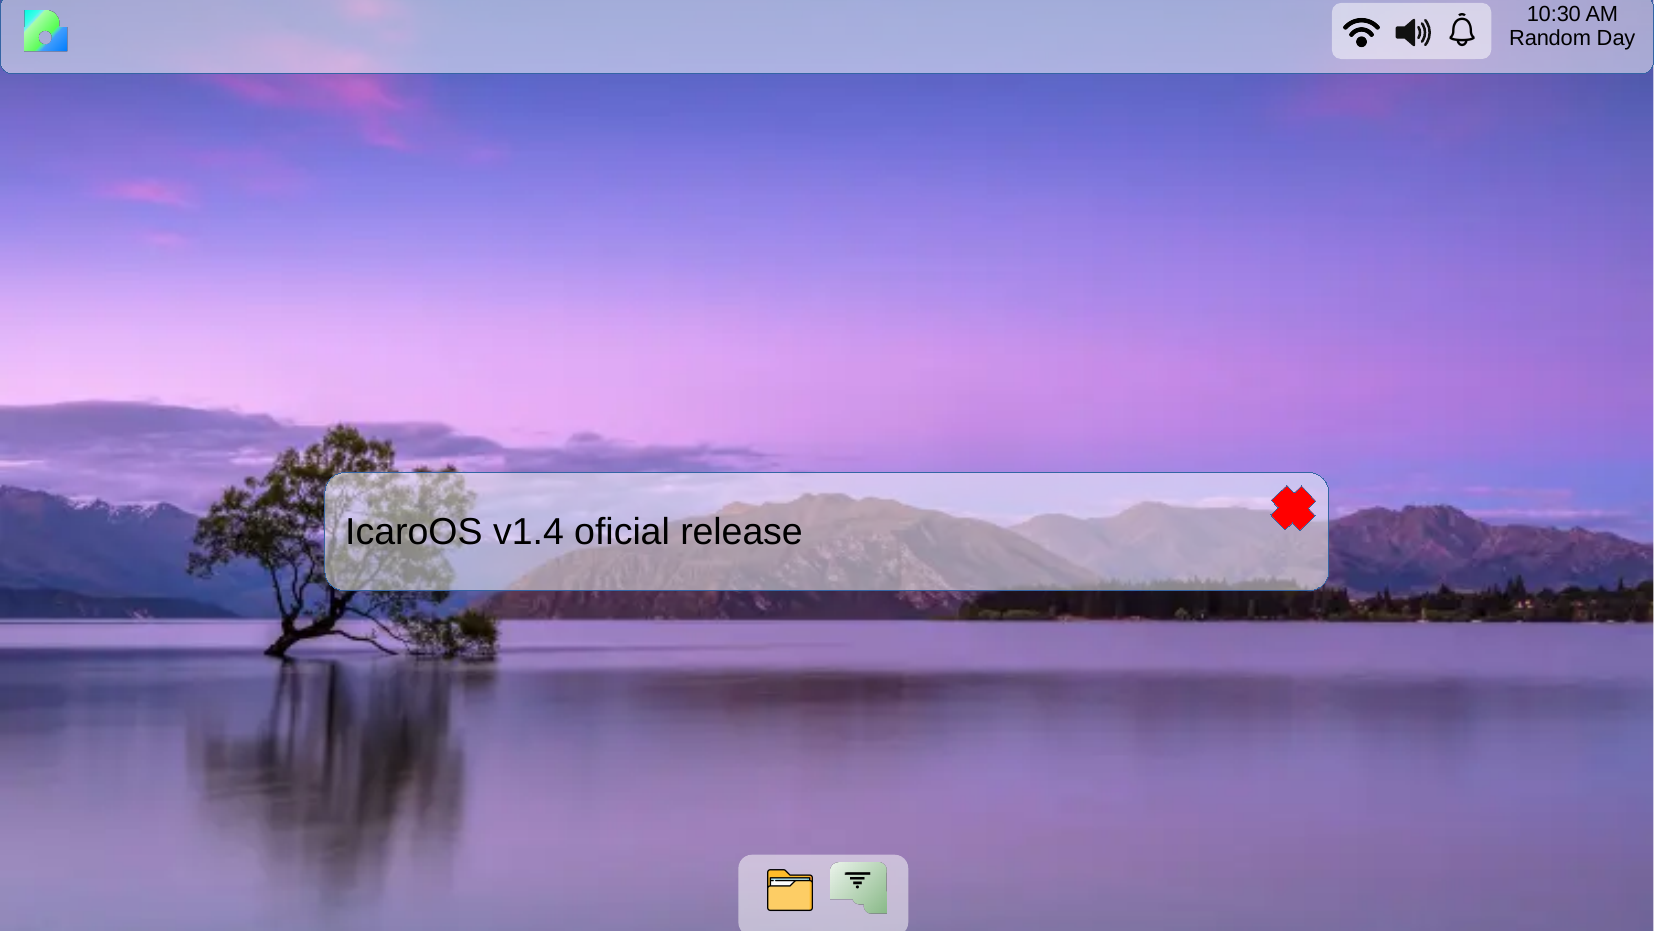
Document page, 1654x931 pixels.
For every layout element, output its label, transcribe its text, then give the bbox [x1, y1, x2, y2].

text_box 10:30 AM Random Day [1491, 0, 1654, 64]
text_box [1270, 485, 1316, 531]
picture [0, 0, 1654, 931]
picture [767, 867, 813, 913]
text_box [738, 854, 909, 931]
text_box IcaroOS v1.4 oficial release [324, 472, 1329, 591]
picture [1393, 12, 1433, 52]
picture [830, 862, 887, 919]
text_box [89, 0, 1654, 74]
picture [1444, 11, 1480, 48]
picture [1343, 14, 1380, 51]
